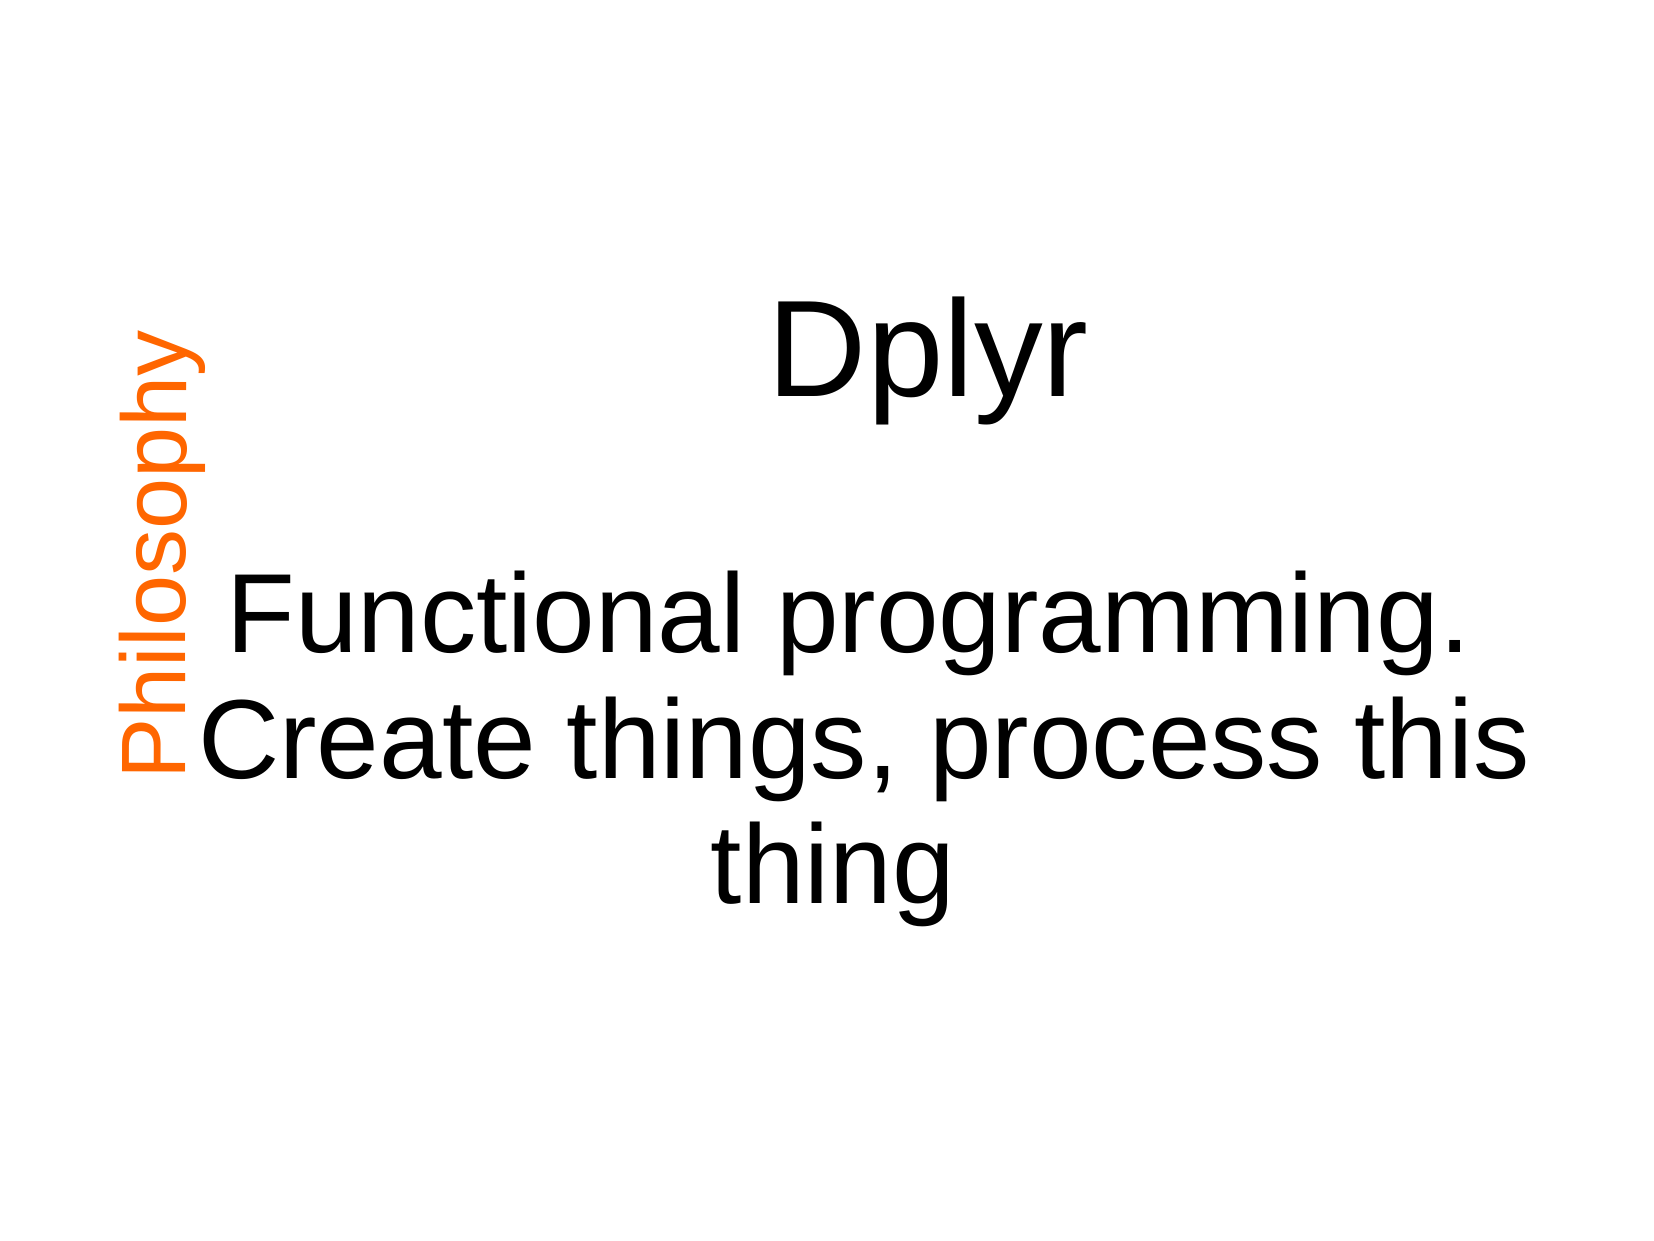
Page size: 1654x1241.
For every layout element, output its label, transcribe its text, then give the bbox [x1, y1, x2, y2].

text_box Dplyr Functional programming. Create things, process this thing [94, 47, 1571, 1203]
title Philosophy [48, 0, 260, 1241]
